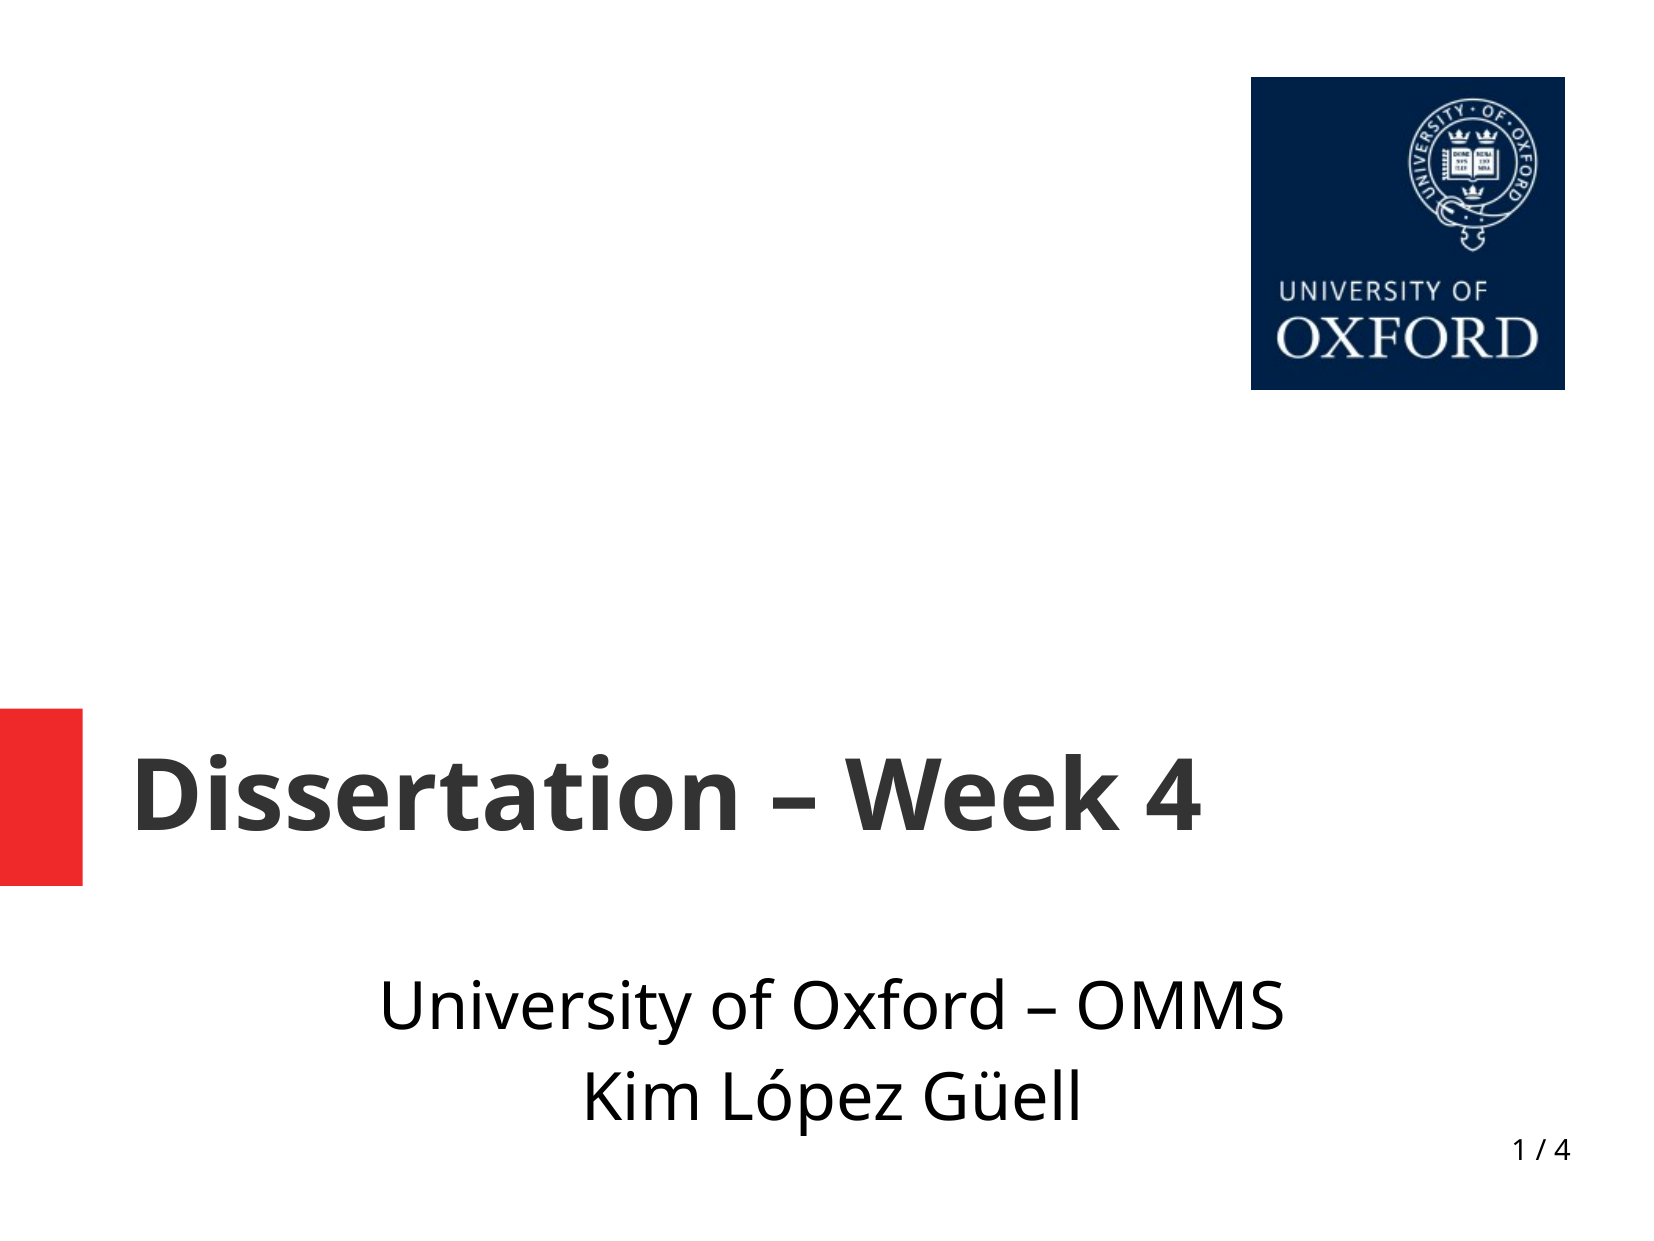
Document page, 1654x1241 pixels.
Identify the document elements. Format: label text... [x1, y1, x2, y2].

subtitle University of Oxford – OMMS Kim López Güell [129, 968, 1536, 1130]
title Dissertation – Week 4 [129, 655, 1536, 928]
picture [1251, 77, 1565, 390]
